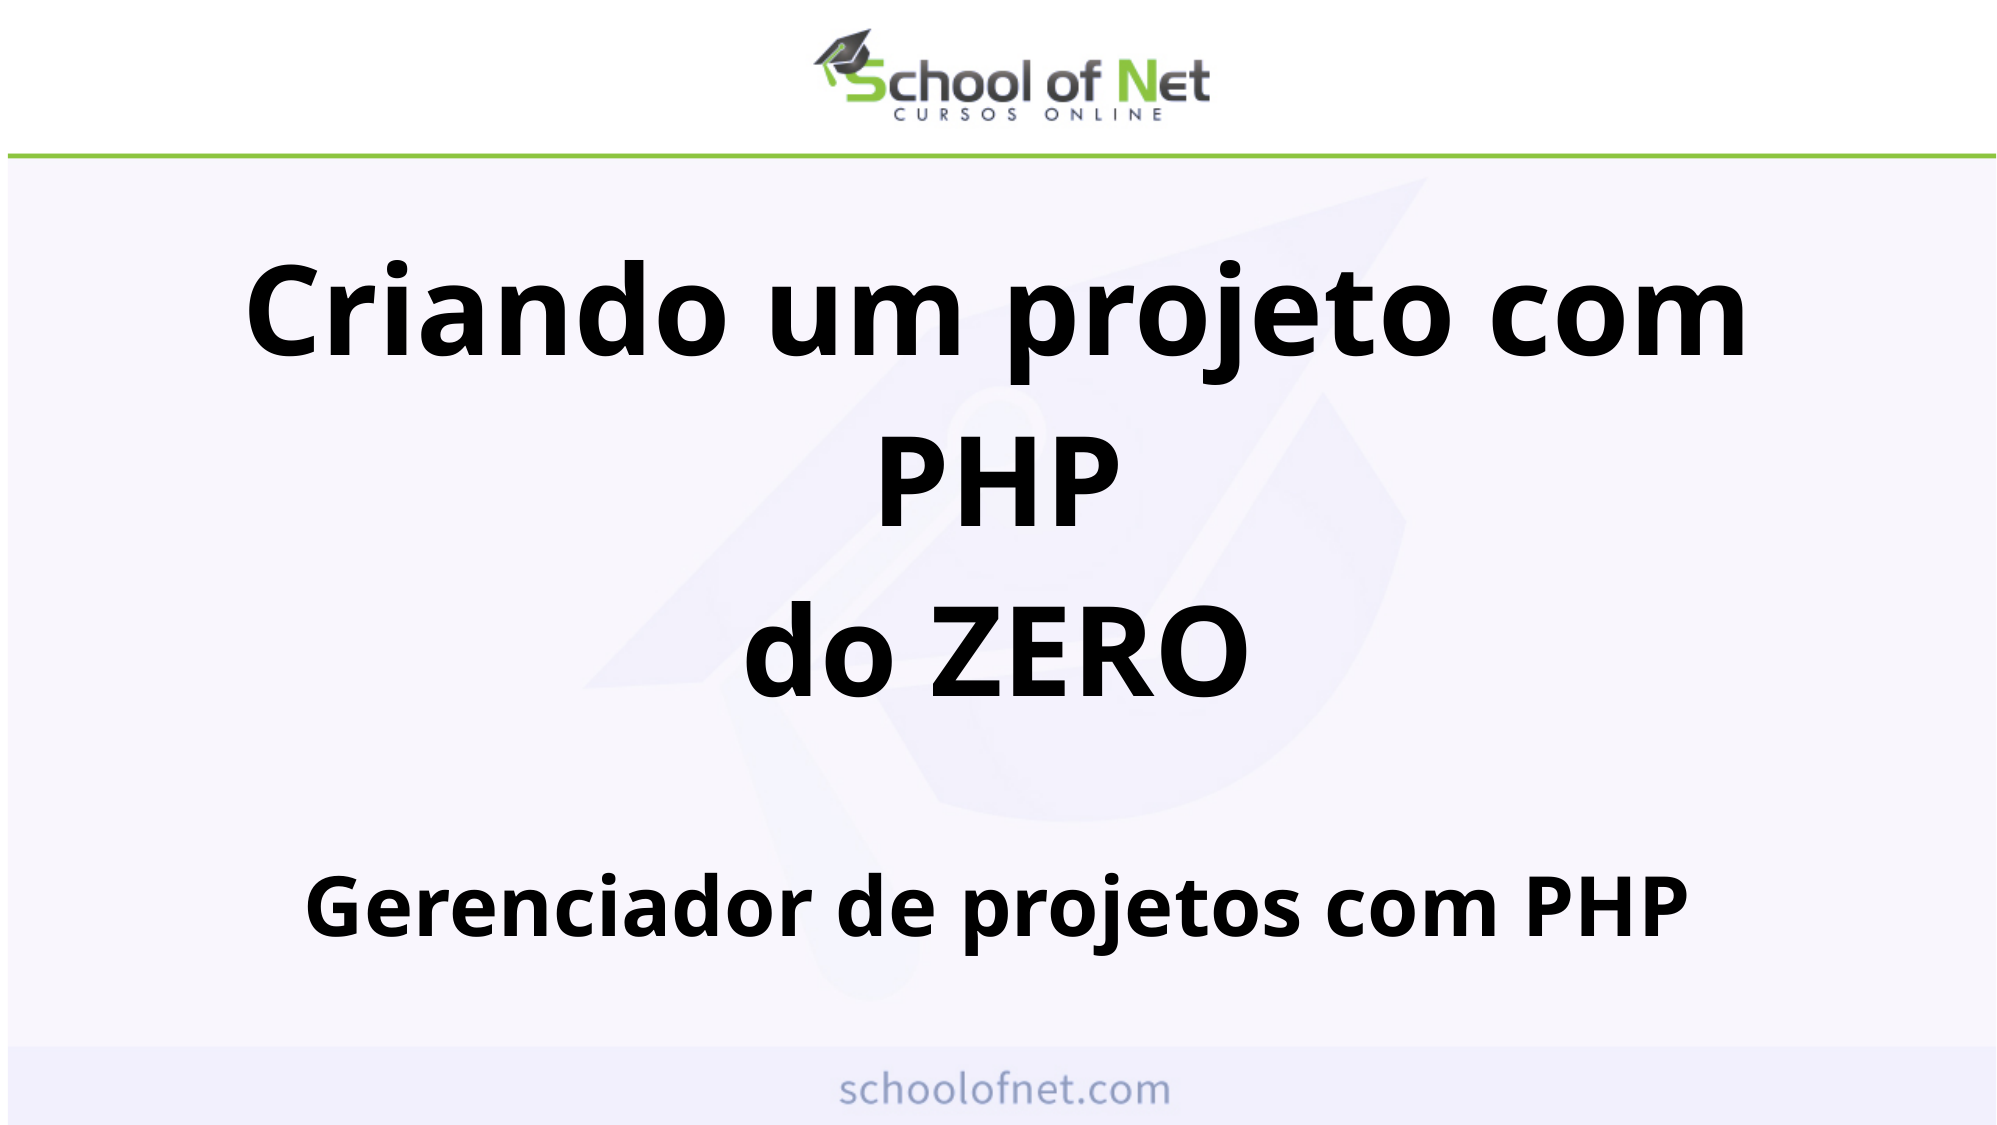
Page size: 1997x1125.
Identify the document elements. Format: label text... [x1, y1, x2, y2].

title Criando um projeto com PHP do ZERO Gerenciador de projetos com PHP [99, 337, 1897, 846]
picture [7, 5, 1997, 1125]
